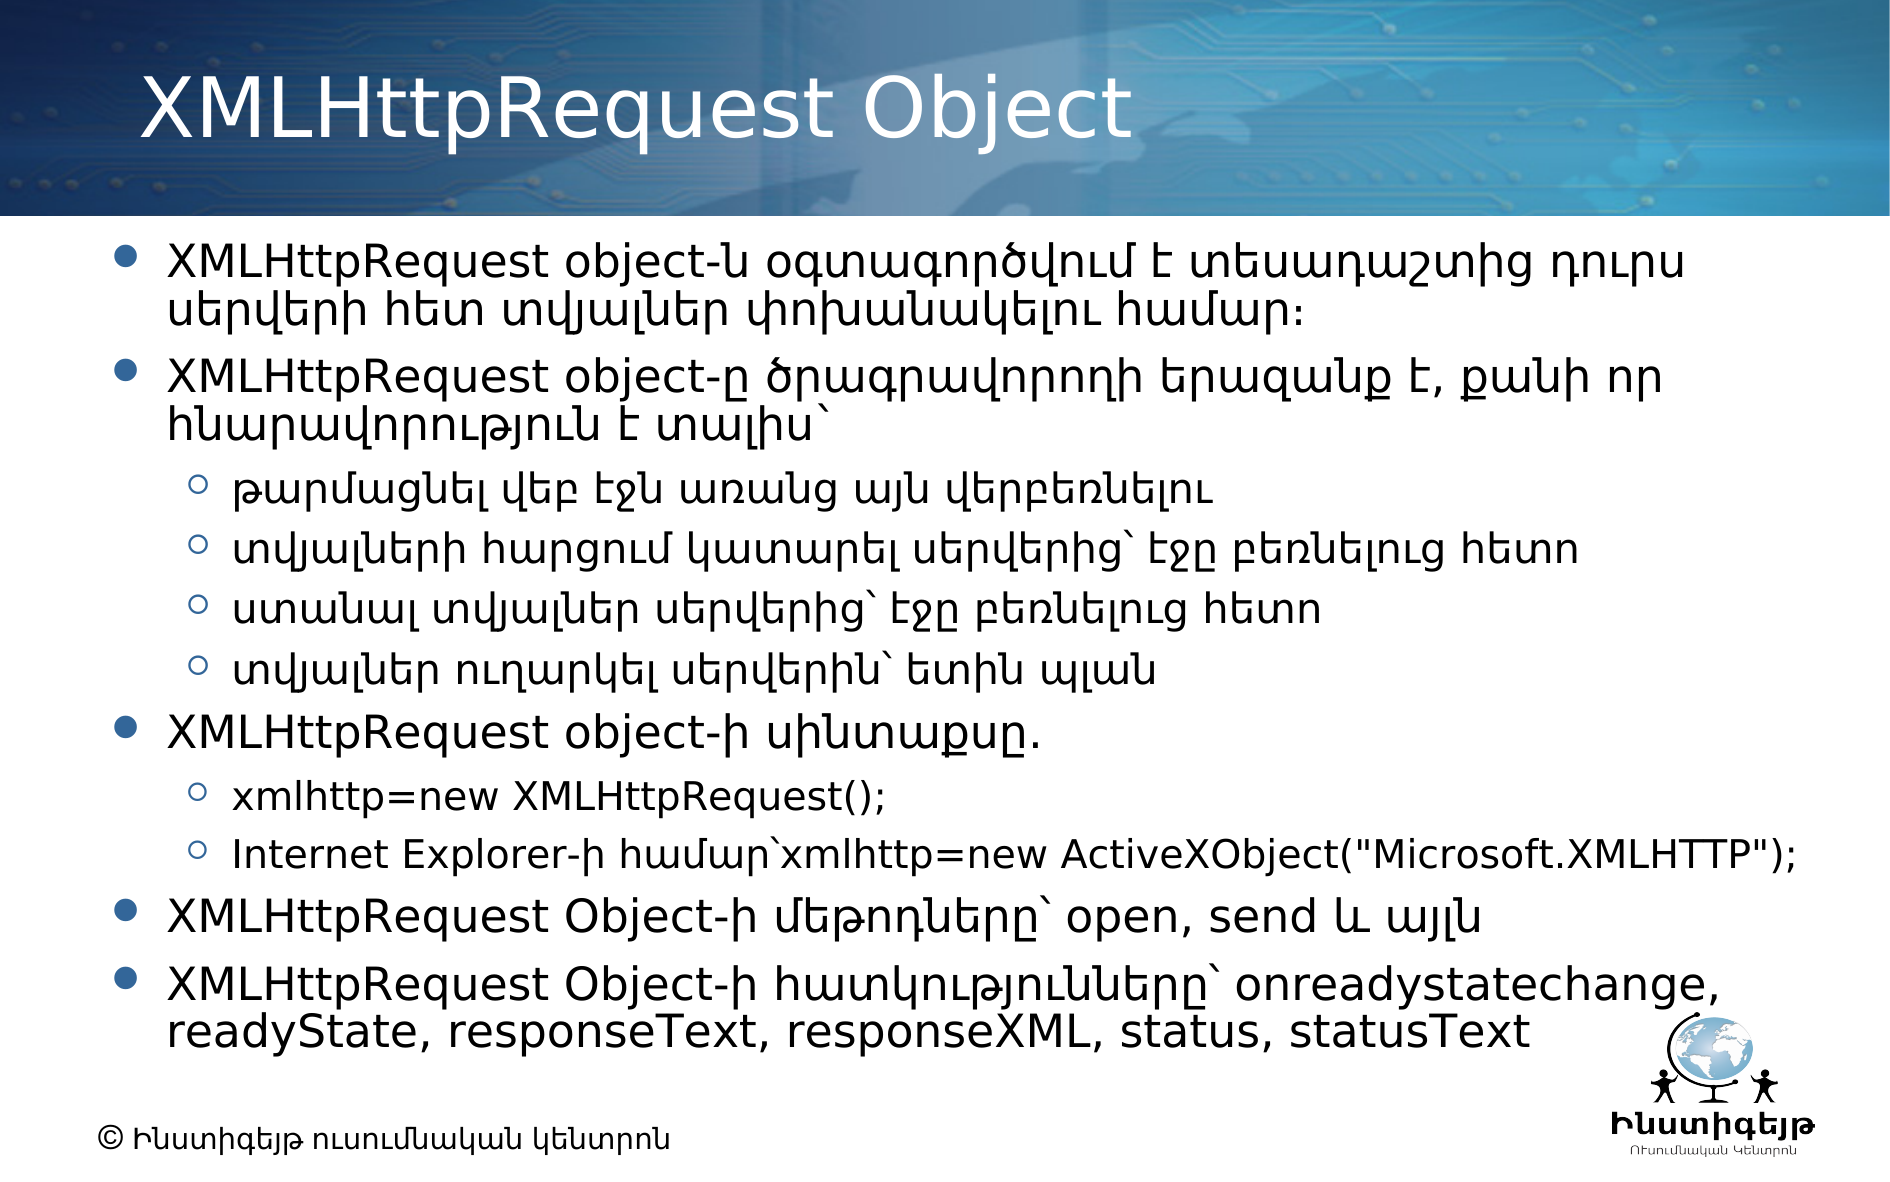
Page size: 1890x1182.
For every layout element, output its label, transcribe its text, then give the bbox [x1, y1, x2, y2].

picture [0, 0, 1890, 216]
picture [1612, 1012, 1815, 1157]
list XMLHttpRequest object-ն օգտագործվում է տեսադաշտից դուրս սերվերի հետ տվյալներ փոխանակելու համար։ XMLHttpRequest object-ը ծրագրավորողի երազանք է, քանի որ հնարավորություն է տալիս` թարմացնել վեբ էջն առանց այն վերբեռնելու տվյալների հարցում կատարել սերվերից՝ էջը բեռնելուց հետո ստանալ տվյալներ սերվերից՝ էջը բեռնելուց հետո տվյալներ ուղարկել սերվերին՝ ետին պլան XMLHttpRequest object-ի սինտաքսը․ xmlhttp=new XMLHttpRequest(); Internet Explorer-ի համար՝xmlhttp=new ActiveXObject("Microsoft.XMLHTTP"); XMLHttpRequest Object-ի մեթոդները՝ open, send և այլն XMLHttpRequest Object-ի հատկությունները՝ onreadystatechange, readyState, responseText, responseXML, status, statusText [111, 239, 1801, 268]
